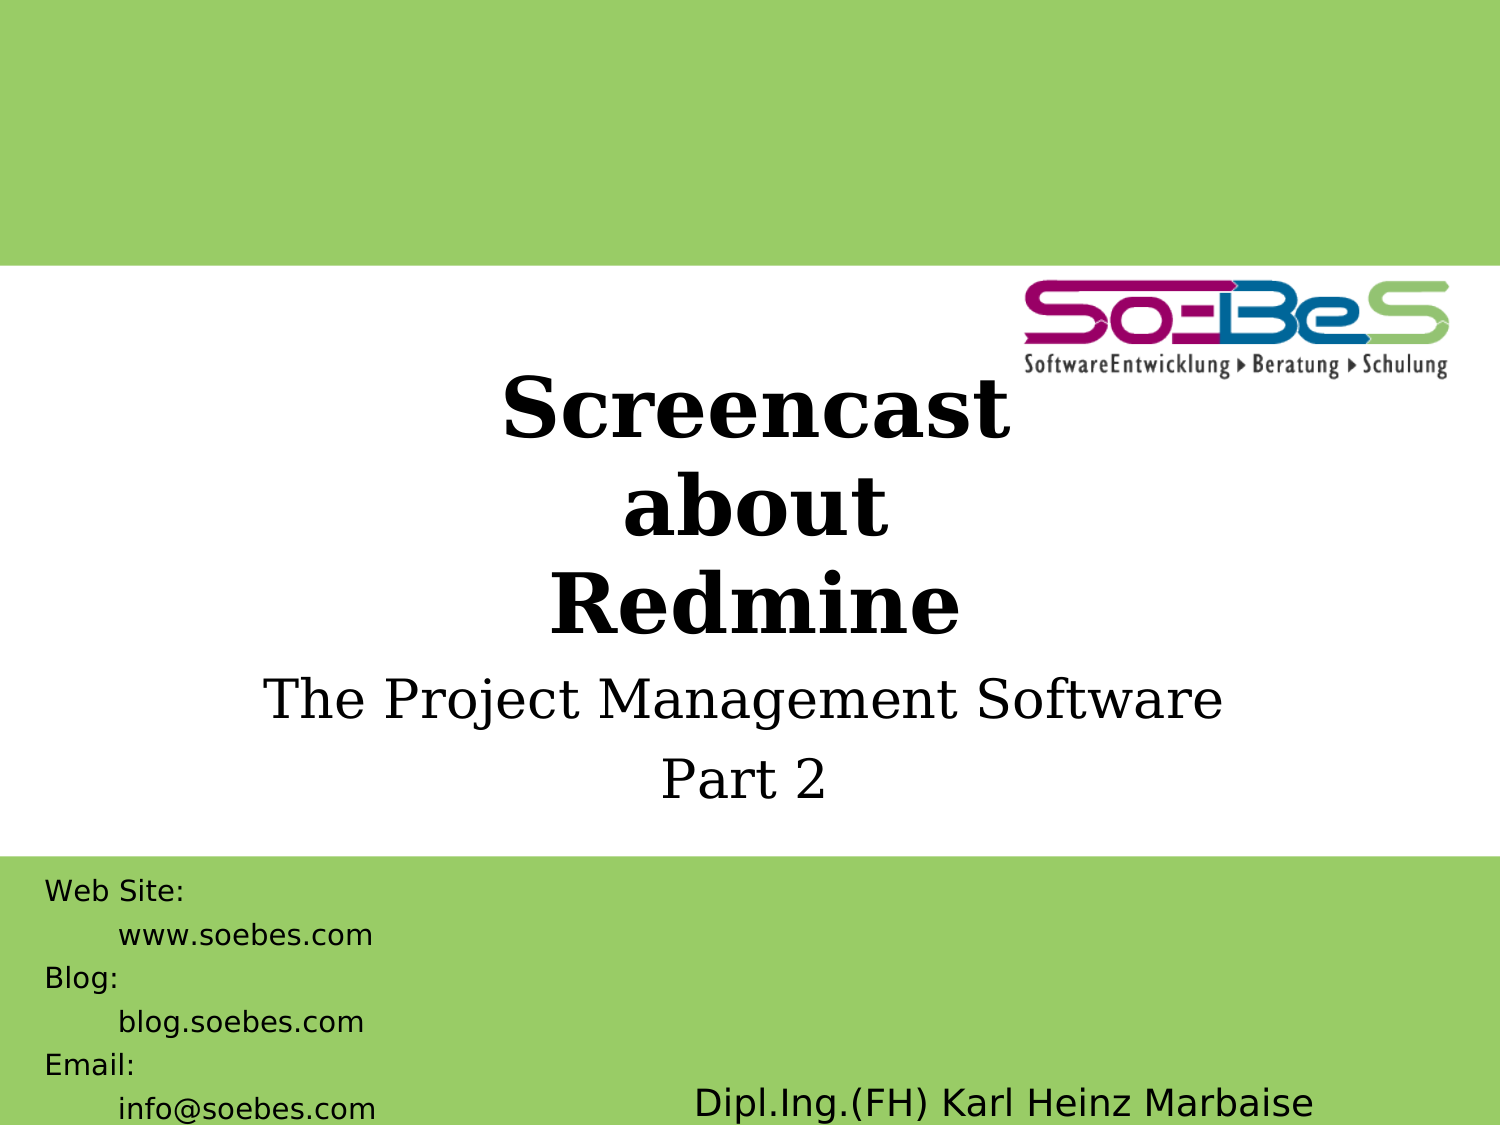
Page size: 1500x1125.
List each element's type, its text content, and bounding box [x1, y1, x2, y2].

title Screencast about Redmine [118, 333, 1394, 680]
subtitle The Project Management Software Part 2 [219, 627, 1270, 836]
picture [996, 266, 1477, 396]
